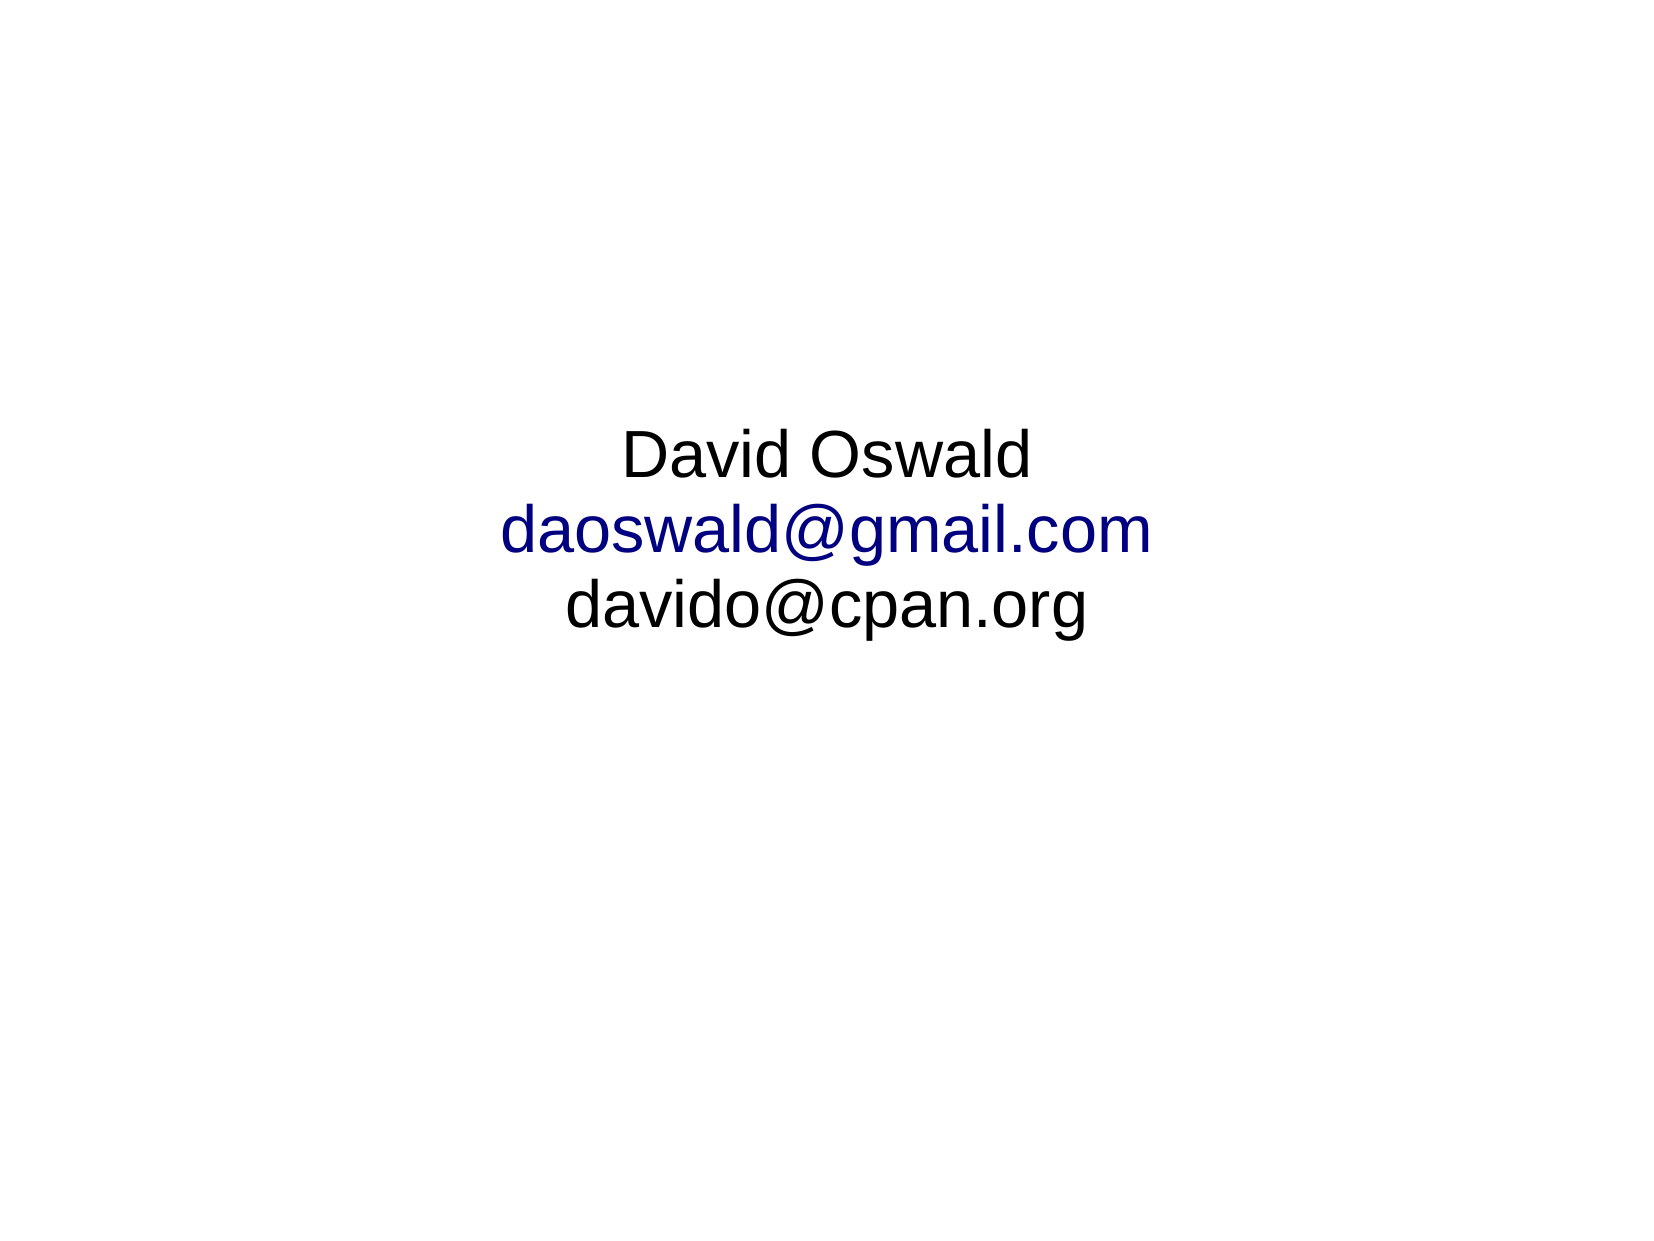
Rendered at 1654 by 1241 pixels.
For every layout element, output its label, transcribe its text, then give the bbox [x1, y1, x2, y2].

subtitle David Oswald daoswald@gmail.com davido@cpan.org [82, 49, 1571, 1010]
